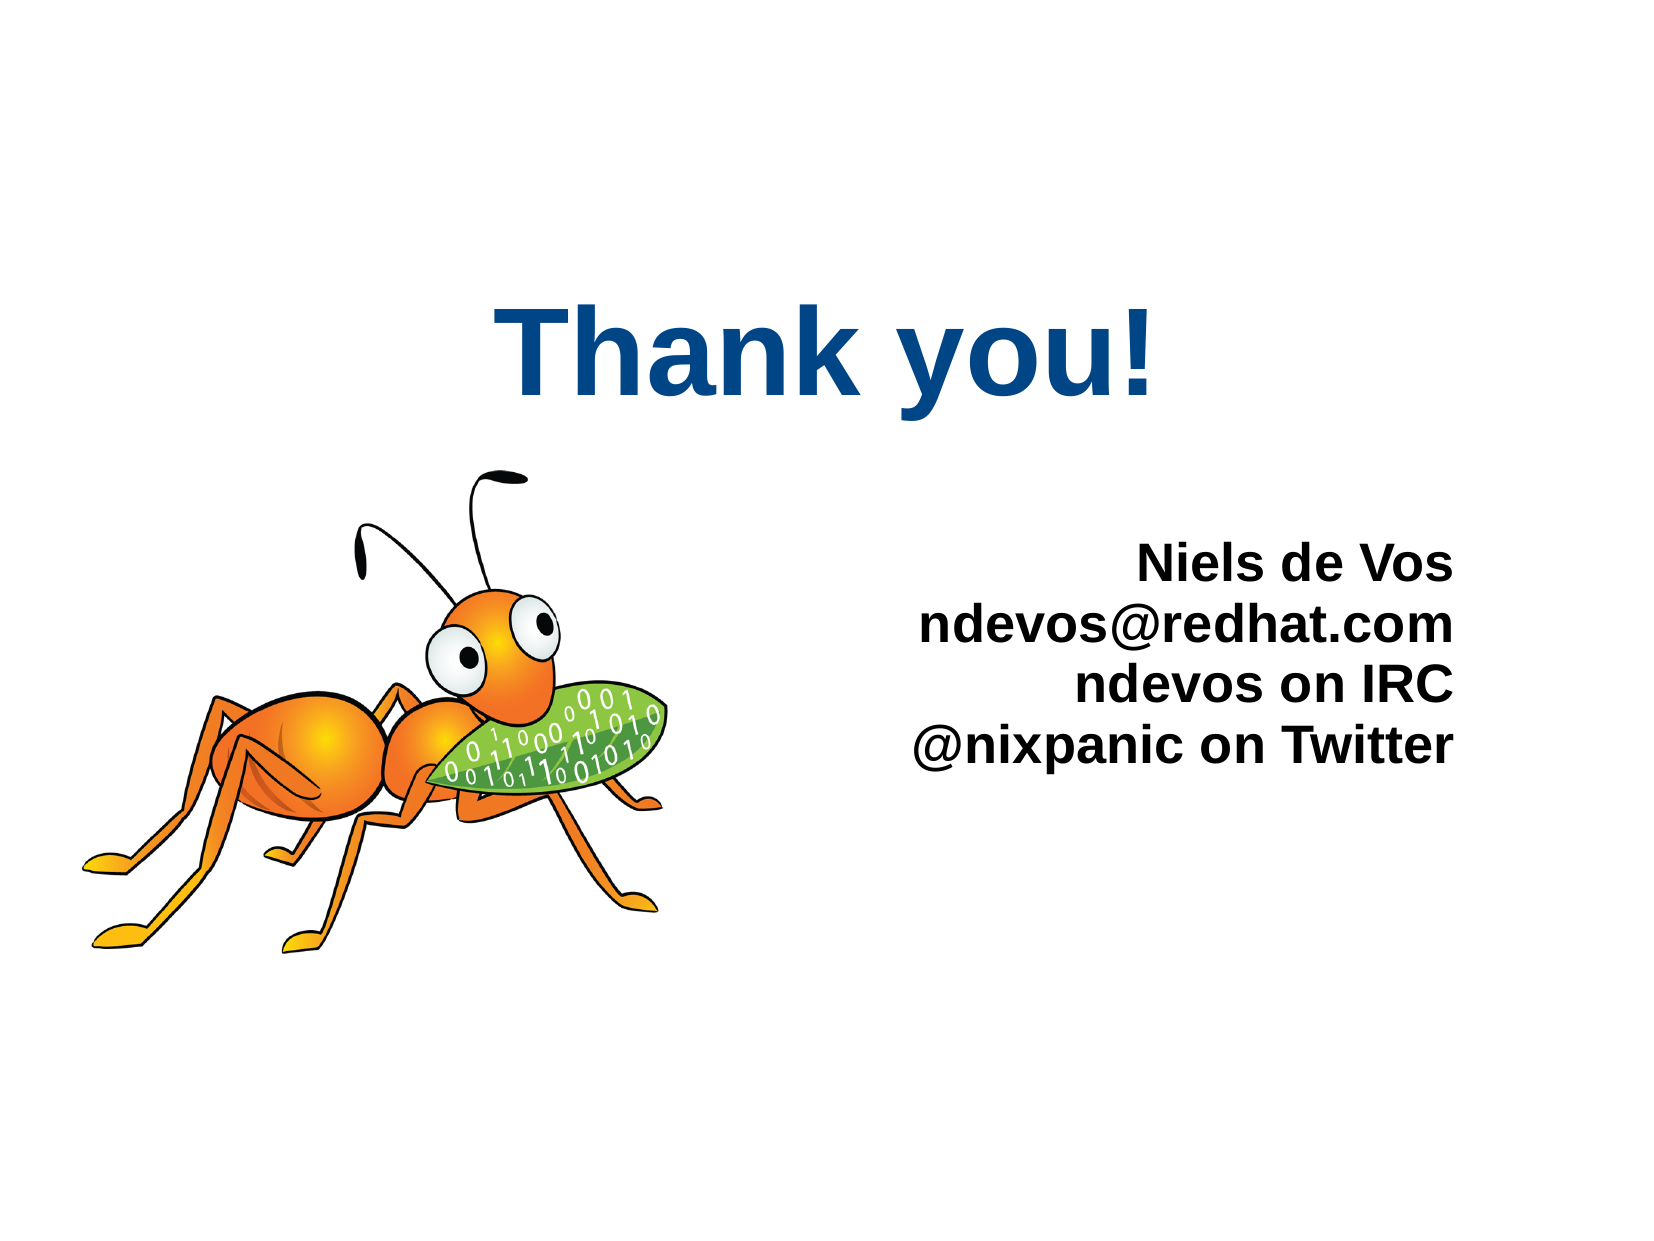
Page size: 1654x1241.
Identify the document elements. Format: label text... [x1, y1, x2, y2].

subtitle Thank you! [82, 282, 1571, 423]
text_box Niels de Vos ndevos@redhat.com ndevos on IRC @nixpanic on Twitter [870, 464, 1471, 843]
picture [74, 464, 675, 960]
